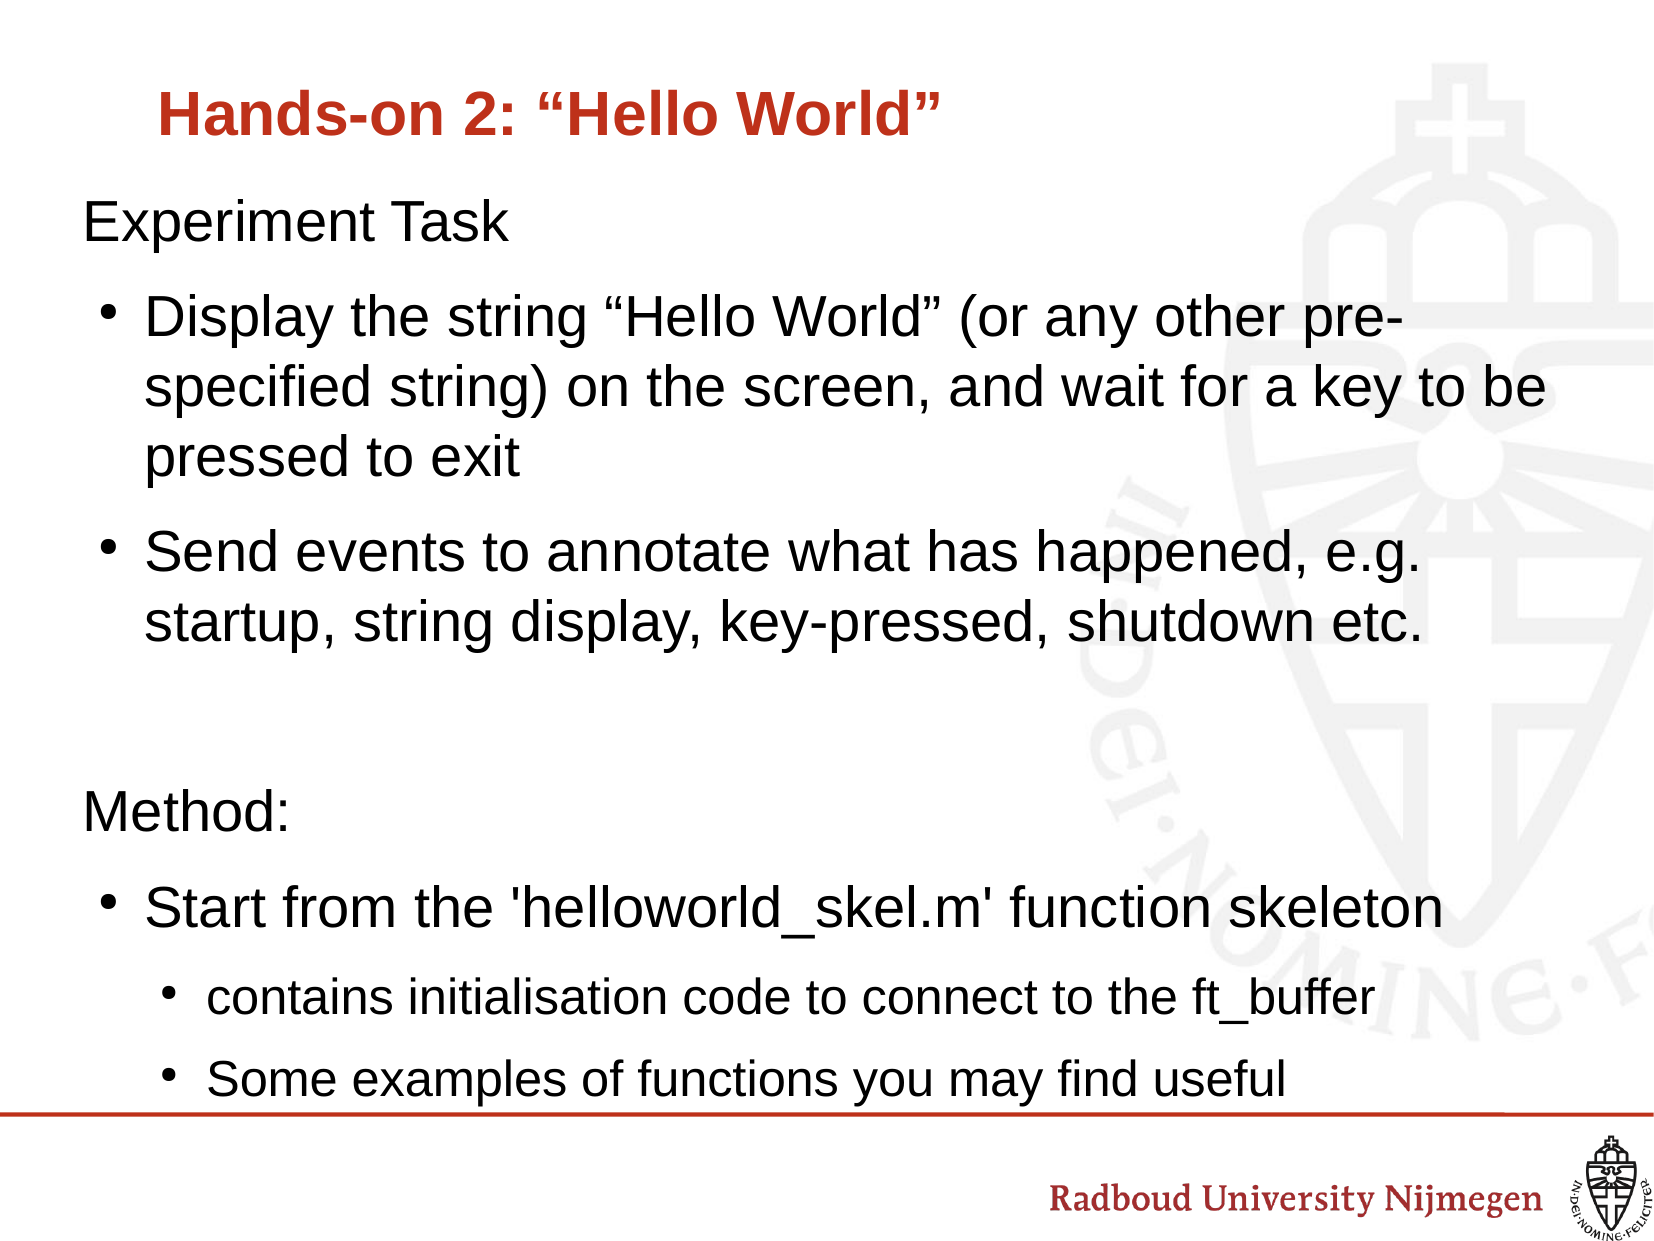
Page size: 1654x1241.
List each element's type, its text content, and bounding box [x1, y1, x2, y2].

picture [0, 1117, 1654, 1241]
list Experiment Task Display the string “Hello World” (or any other pre-specified string) on the screen, and wait for a key to be pressed to exit Send events to annotate what has happened, e.g. startup, string display, key-pressed, shutdown etc. Method: Start from the 'helloworld_skel.m' function skeleton contains initialisation code to connect to the ft_buffer Some examples of functions you may find useful [82, 183, 1571, 1122]
picture [0, 0, 1654, 1112]
text_box Hands-on 2: “Hello World” [149, 64, 1315, 183]
